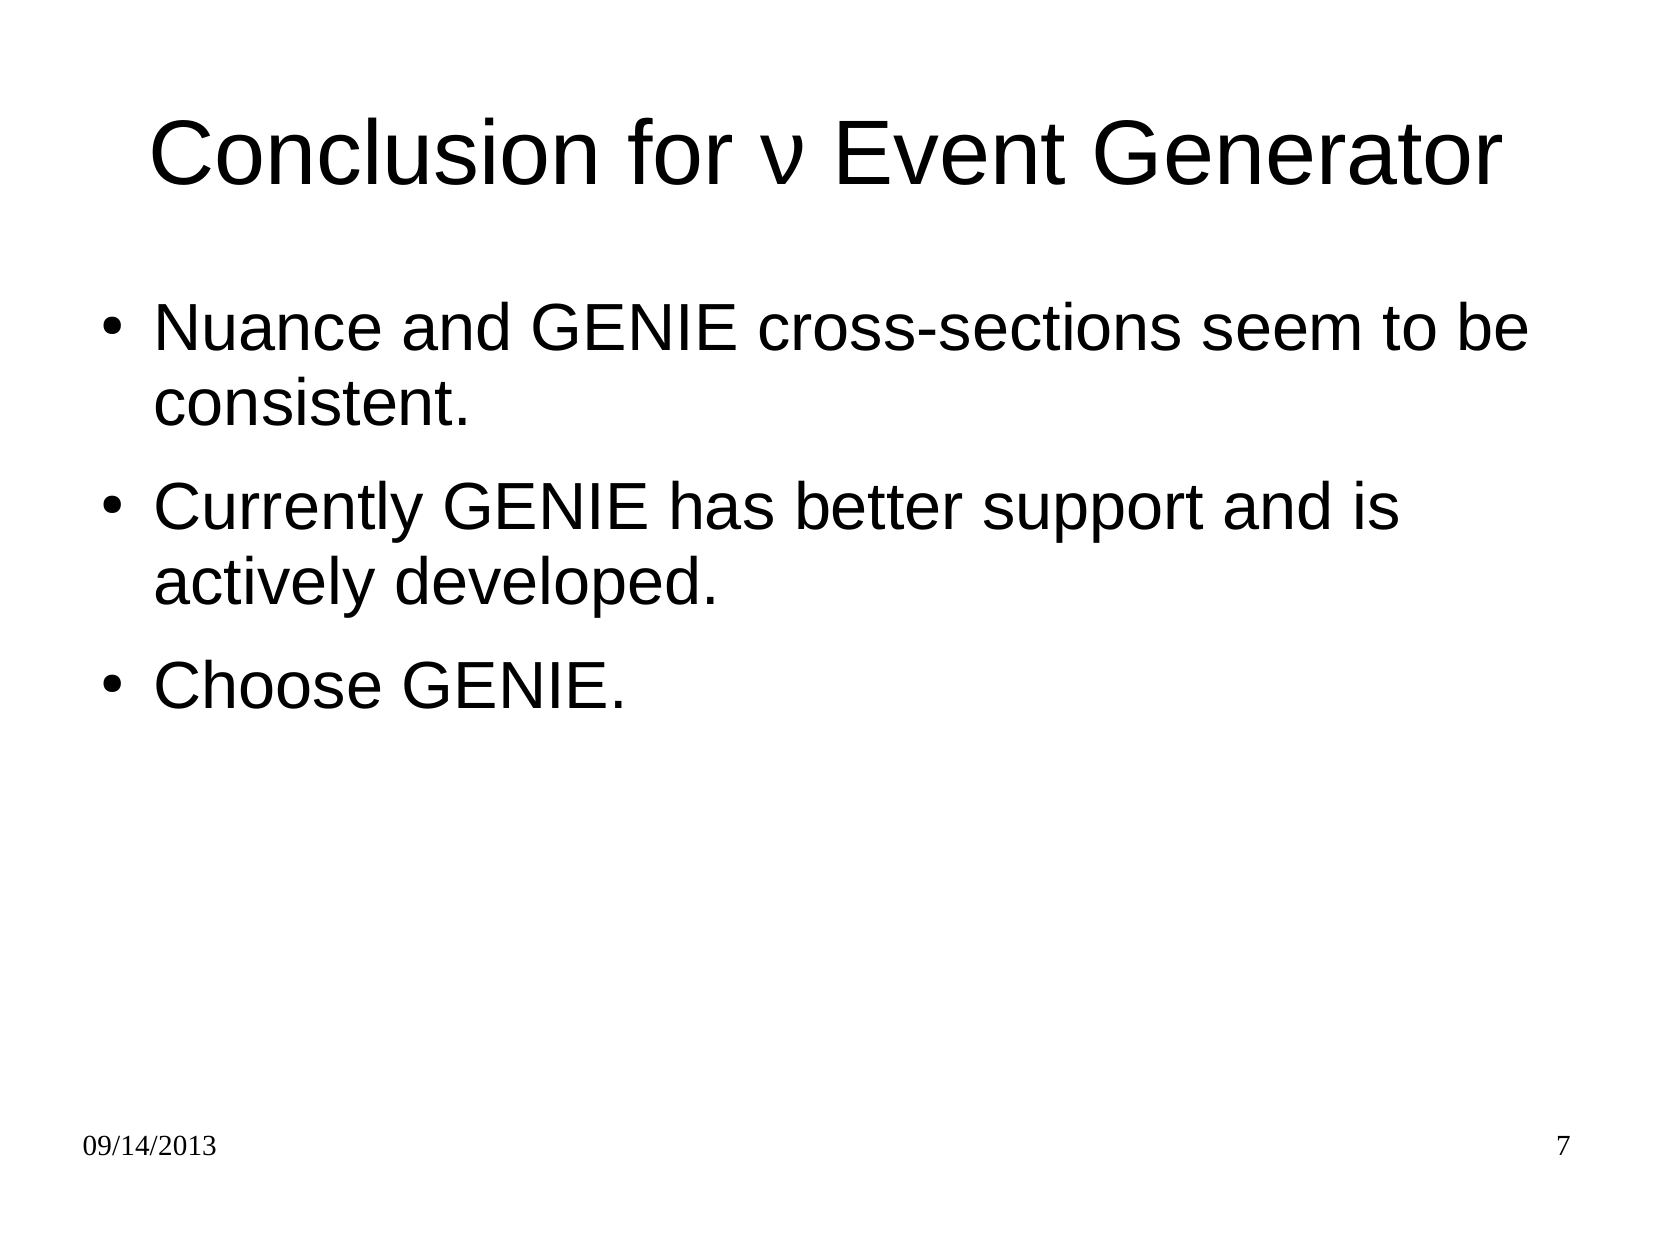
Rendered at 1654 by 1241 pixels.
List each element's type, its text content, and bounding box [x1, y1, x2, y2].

title Conclusion for ν Event Generator [82, 49, 1571, 257]
list Nuance and GENIE cross-sections seem to be consistent. Currently GENIE has better support and is actively developed. Choose GENIE. [82, 290, 1538, 1010]
